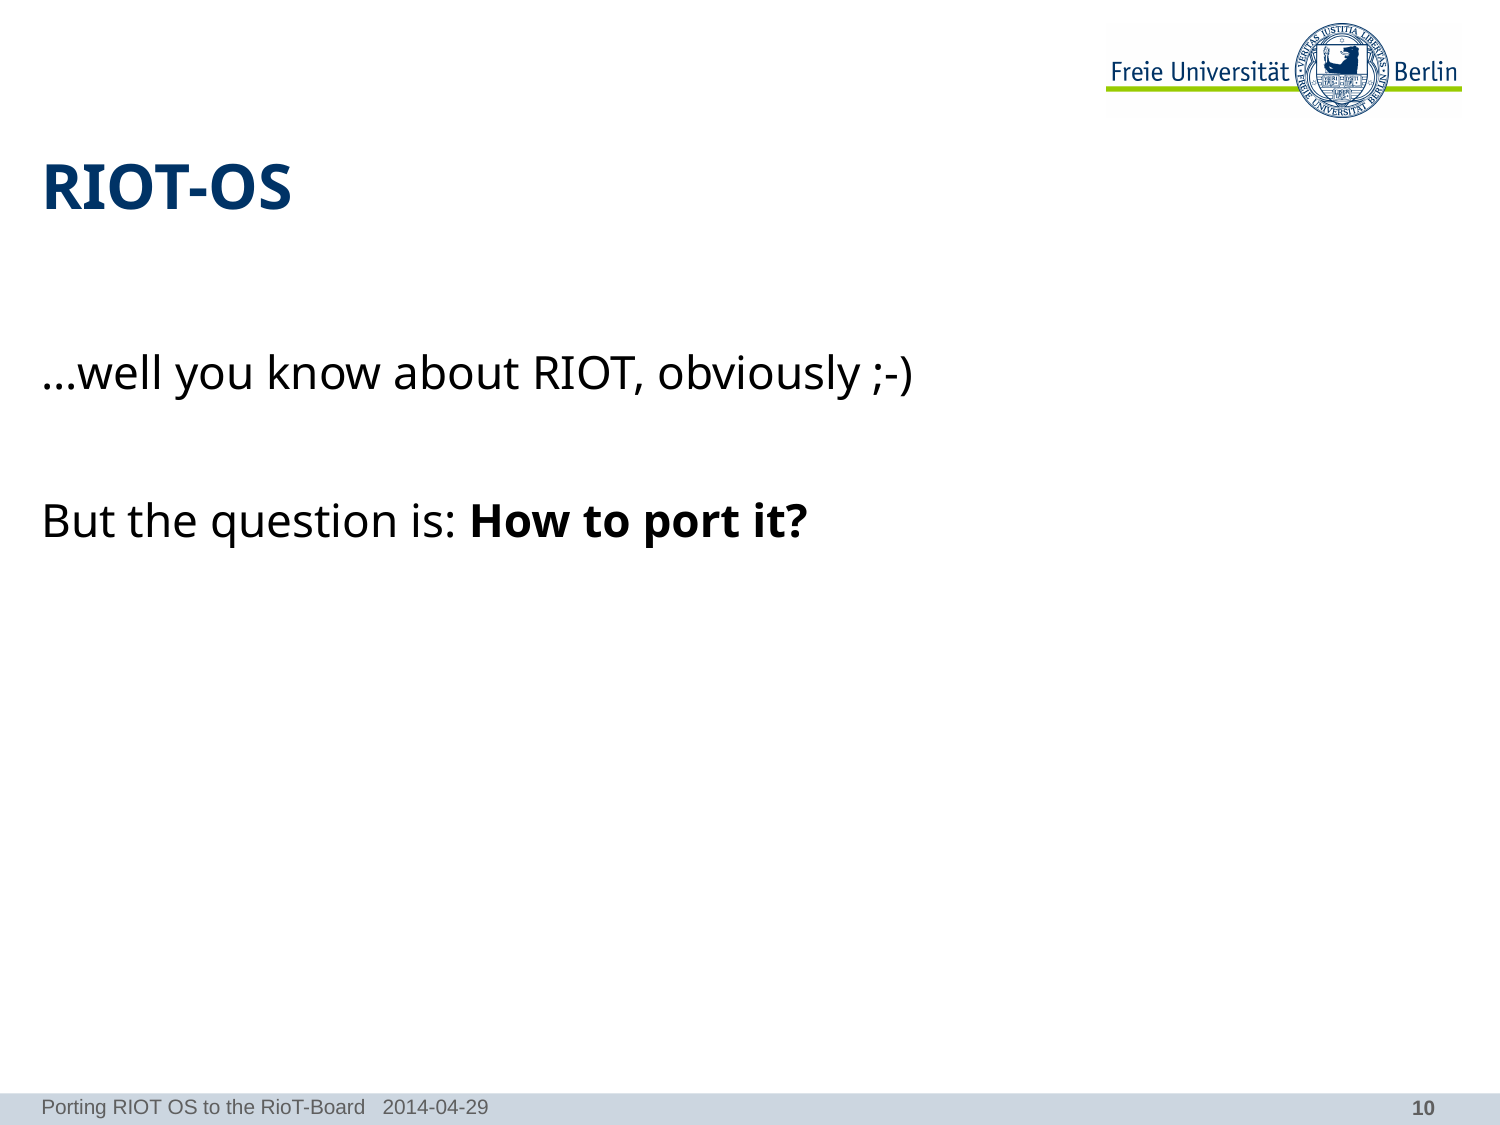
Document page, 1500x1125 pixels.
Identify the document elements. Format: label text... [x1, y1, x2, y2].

list ...well you know about RIOT, obviously ;-) But the question is: How to port it? [41, 265, 1460, 919]
title RIOT-OS [41, 148, 1460, 222]
picture [1106, 23, 1462, 118]
